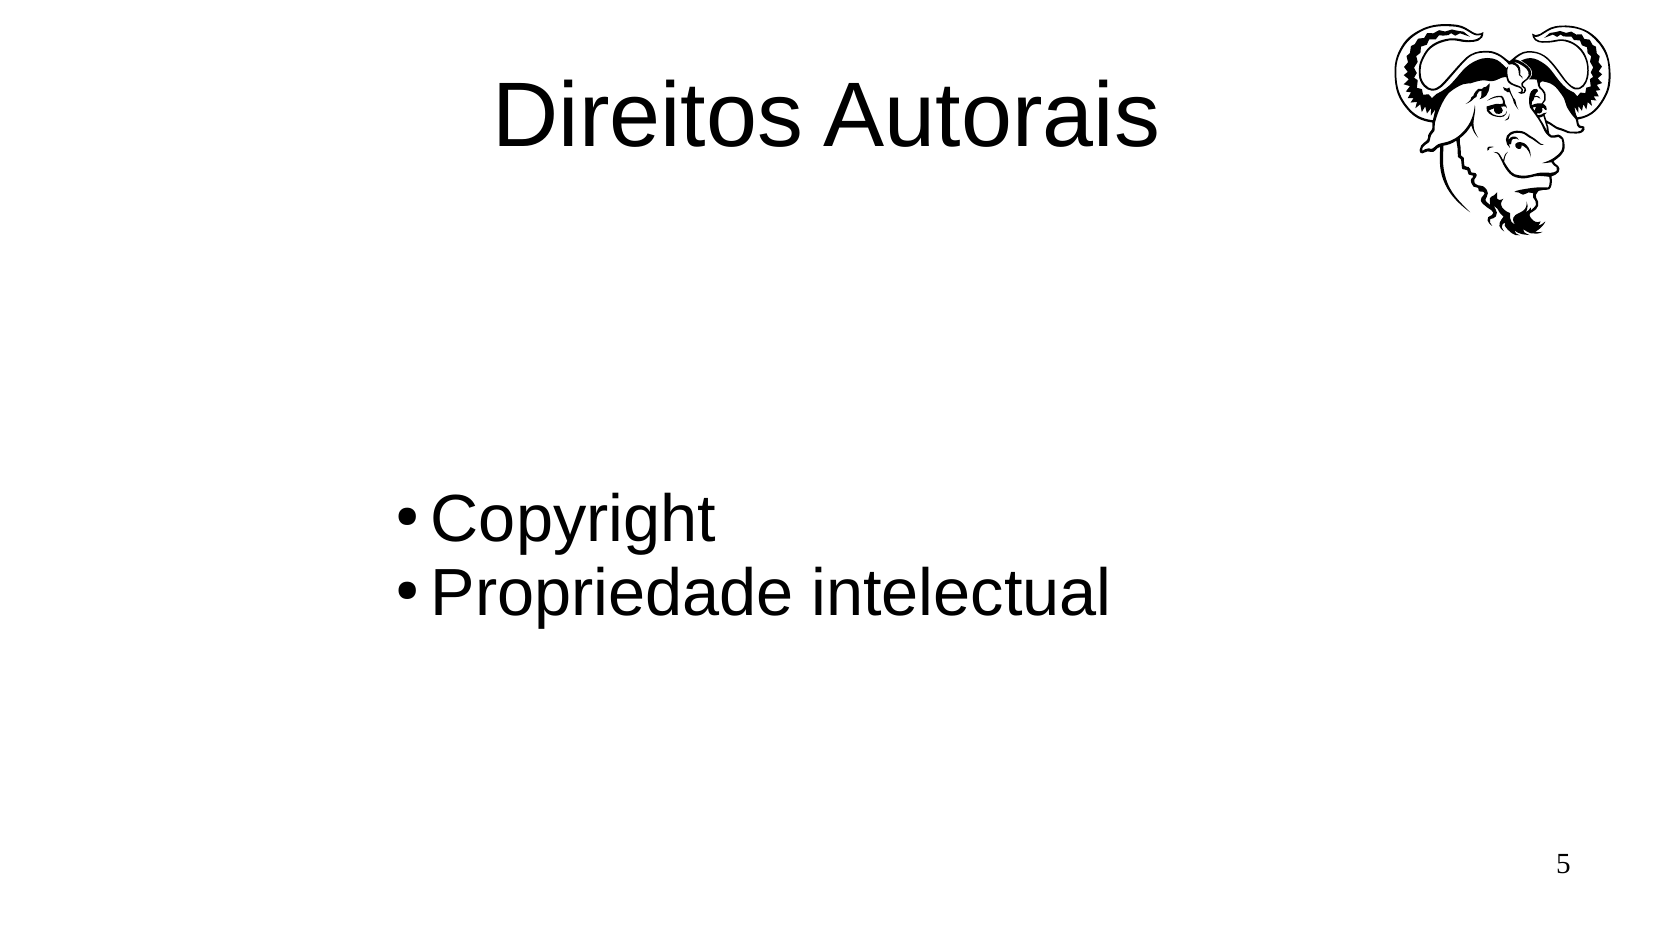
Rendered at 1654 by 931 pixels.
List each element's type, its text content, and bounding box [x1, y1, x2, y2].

subtitle Copyright Propriedade intelectual [360, 255, 1591, 856]
picture [1394, 24, 1611, 236]
title Direitos Autorais [82, 37, 1394, 193]
